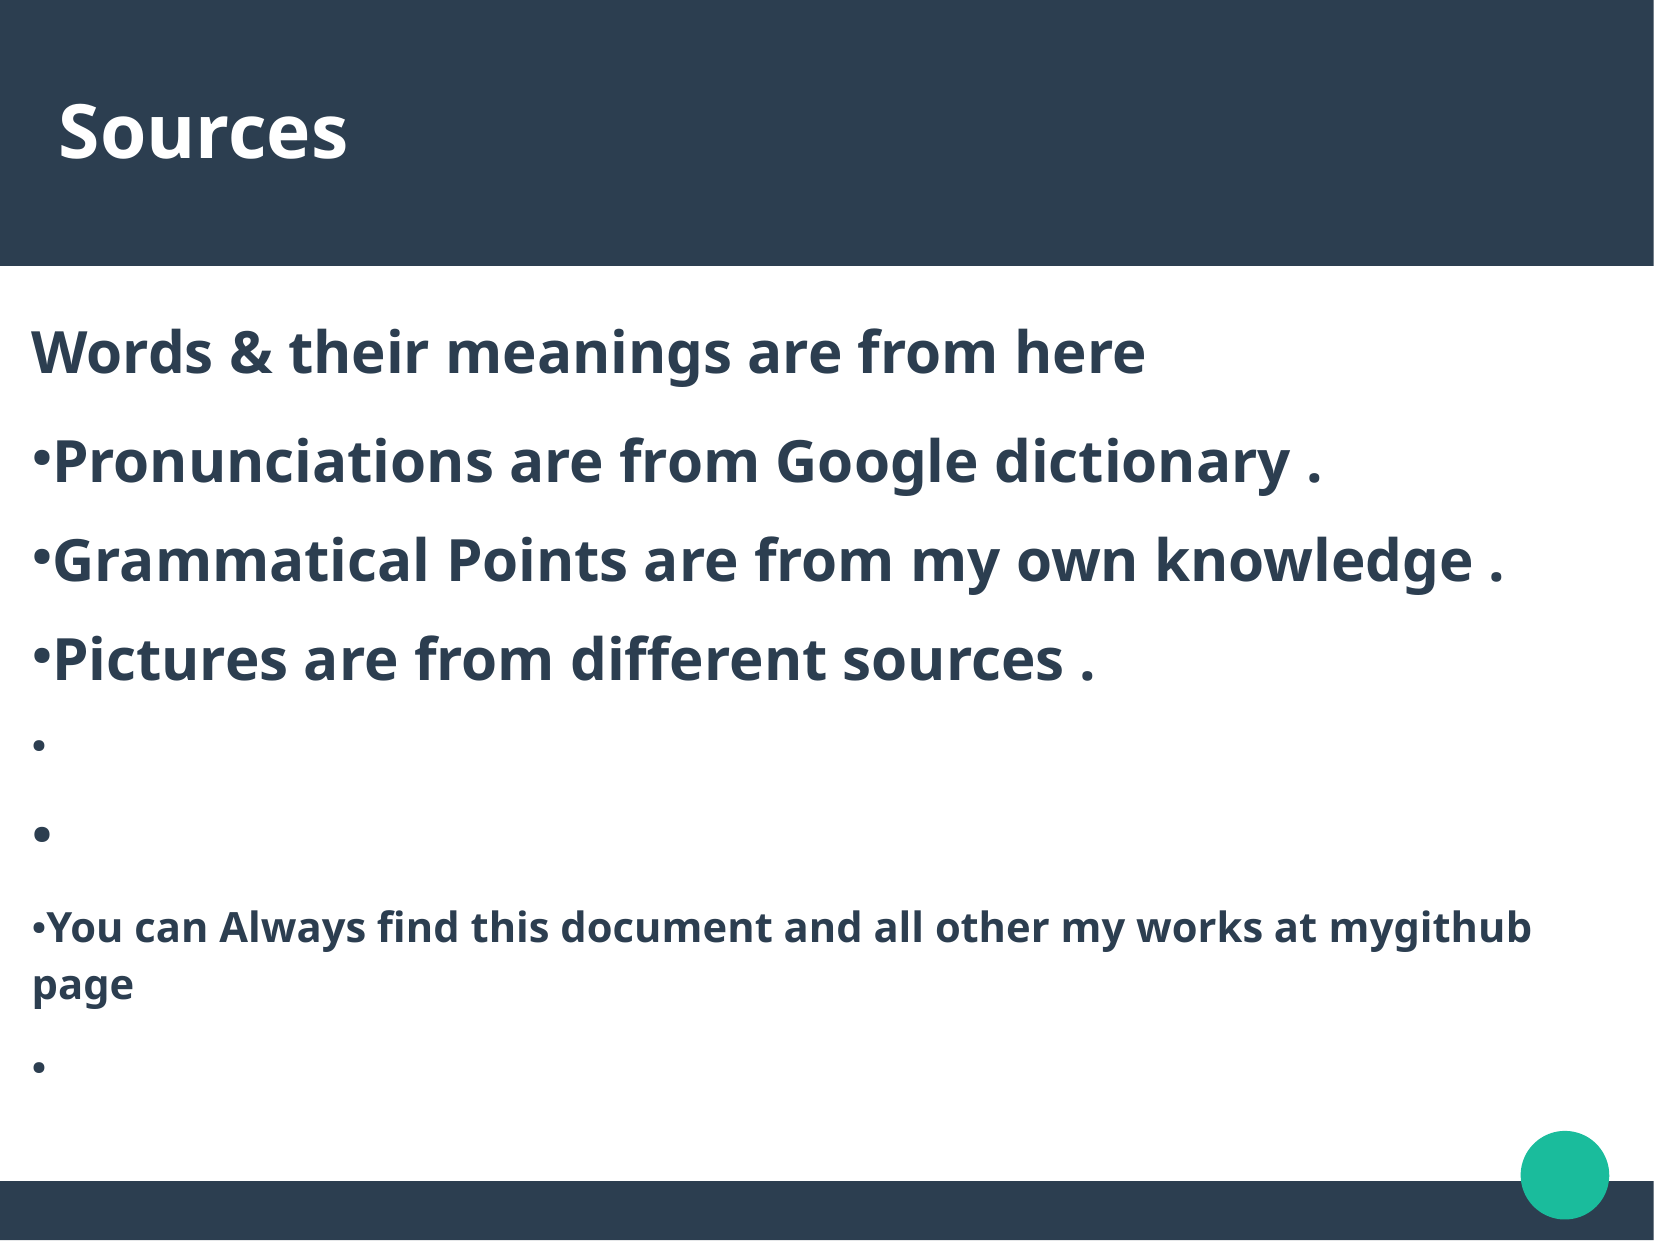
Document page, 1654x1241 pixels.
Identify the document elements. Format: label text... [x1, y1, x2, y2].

title Sources [59, 49, 1595, 207]
list Words & their meanings are from here Pronunciations are from Google dictionary . Grammatical Points are from my own knowledge . Pictures are from different sources . You can Always find this document and all other my works at my github page [31, 315, 1595, 1142]
